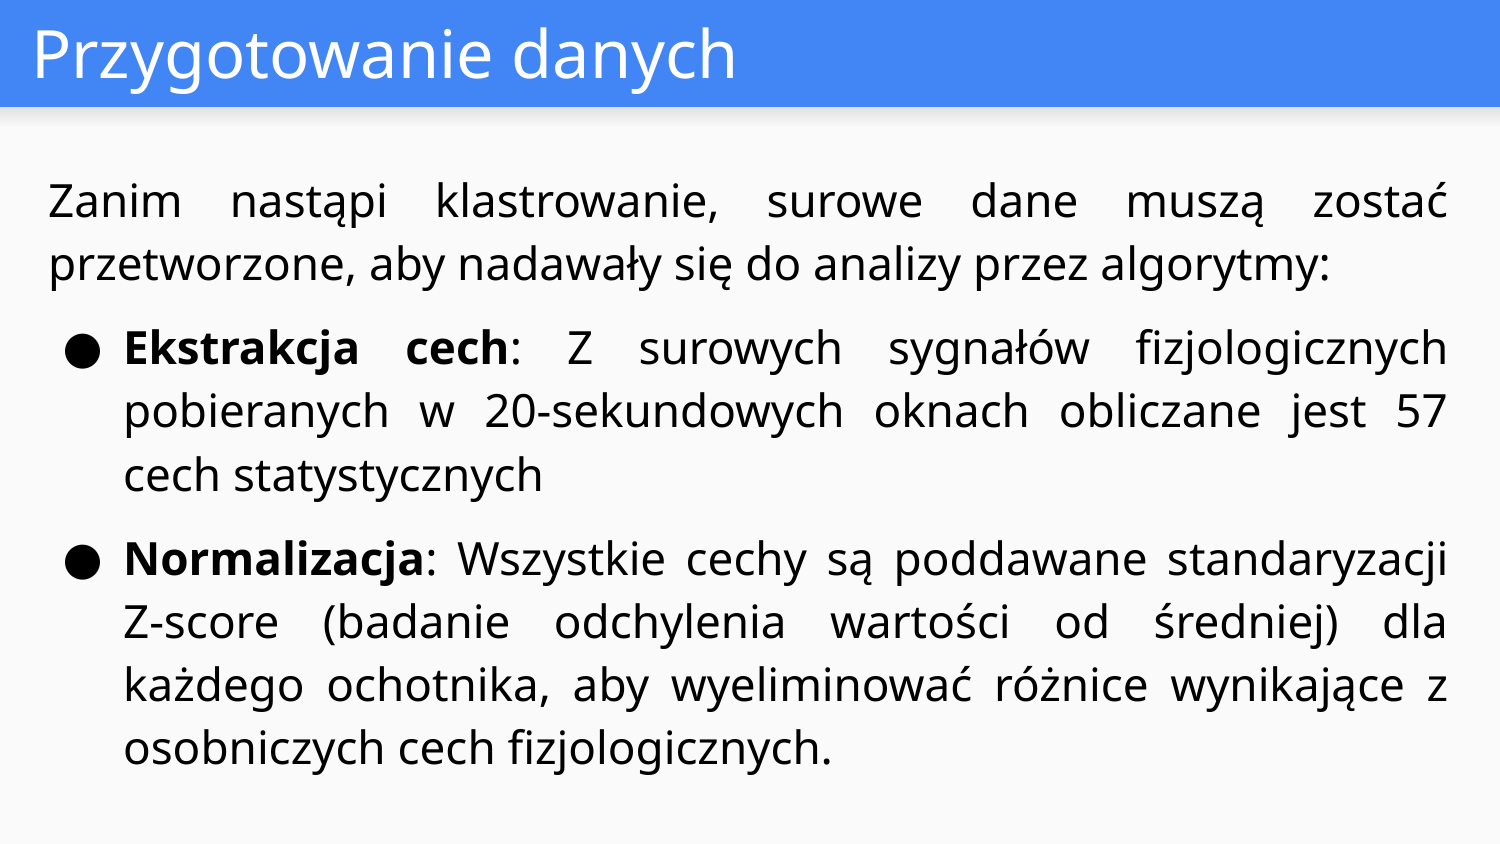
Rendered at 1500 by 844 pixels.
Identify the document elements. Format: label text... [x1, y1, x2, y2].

title Przygotowanie danych [16, 2, 1464, 102]
list Zanim nastąpi klastrowanie, surowe dane muszą zostać przetworzone, aby nadawały się do analizy przez algorytmy: Ekstrakcja cech: Z surowych sygnałów fizjologicznych pobieranych w 20-sekundowych oknach obliczane jest 57 cech statystycznych Normalizacja: Wszystkie cechy są poddawane standaryzacji Z-score (badanie odchylenia wartości od średniej) dla każdego ochotnika, aby wyeliminować różnice wynikające z osobniczych cech fizjologicznych. [33, 108, 1465, 829]
